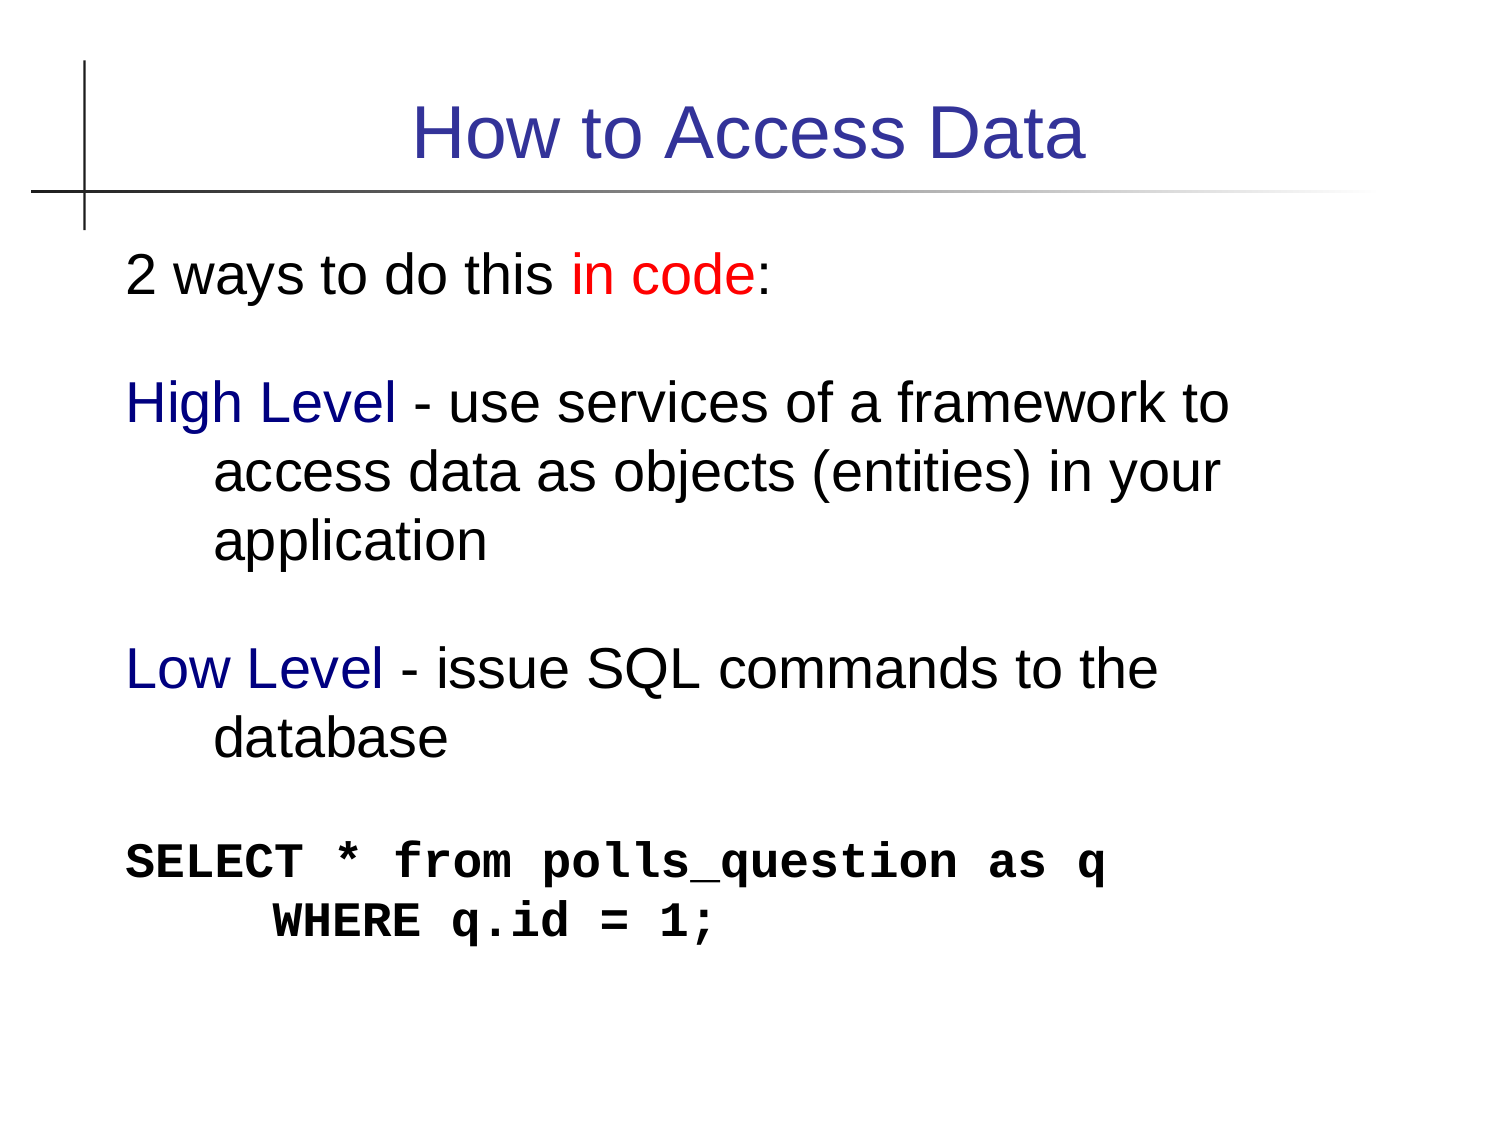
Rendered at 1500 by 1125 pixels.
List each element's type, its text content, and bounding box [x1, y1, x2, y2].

list 2 ways to do this in code: High Level - use services of a framework to access data as objects (entities) in your application Low Level - issue SQL commands to the database SELECT * from polls_question as q WHERE q.id = 1; [110, 229, 1408, 960]
title How to Access Data [100, 42, 1397, 182]
